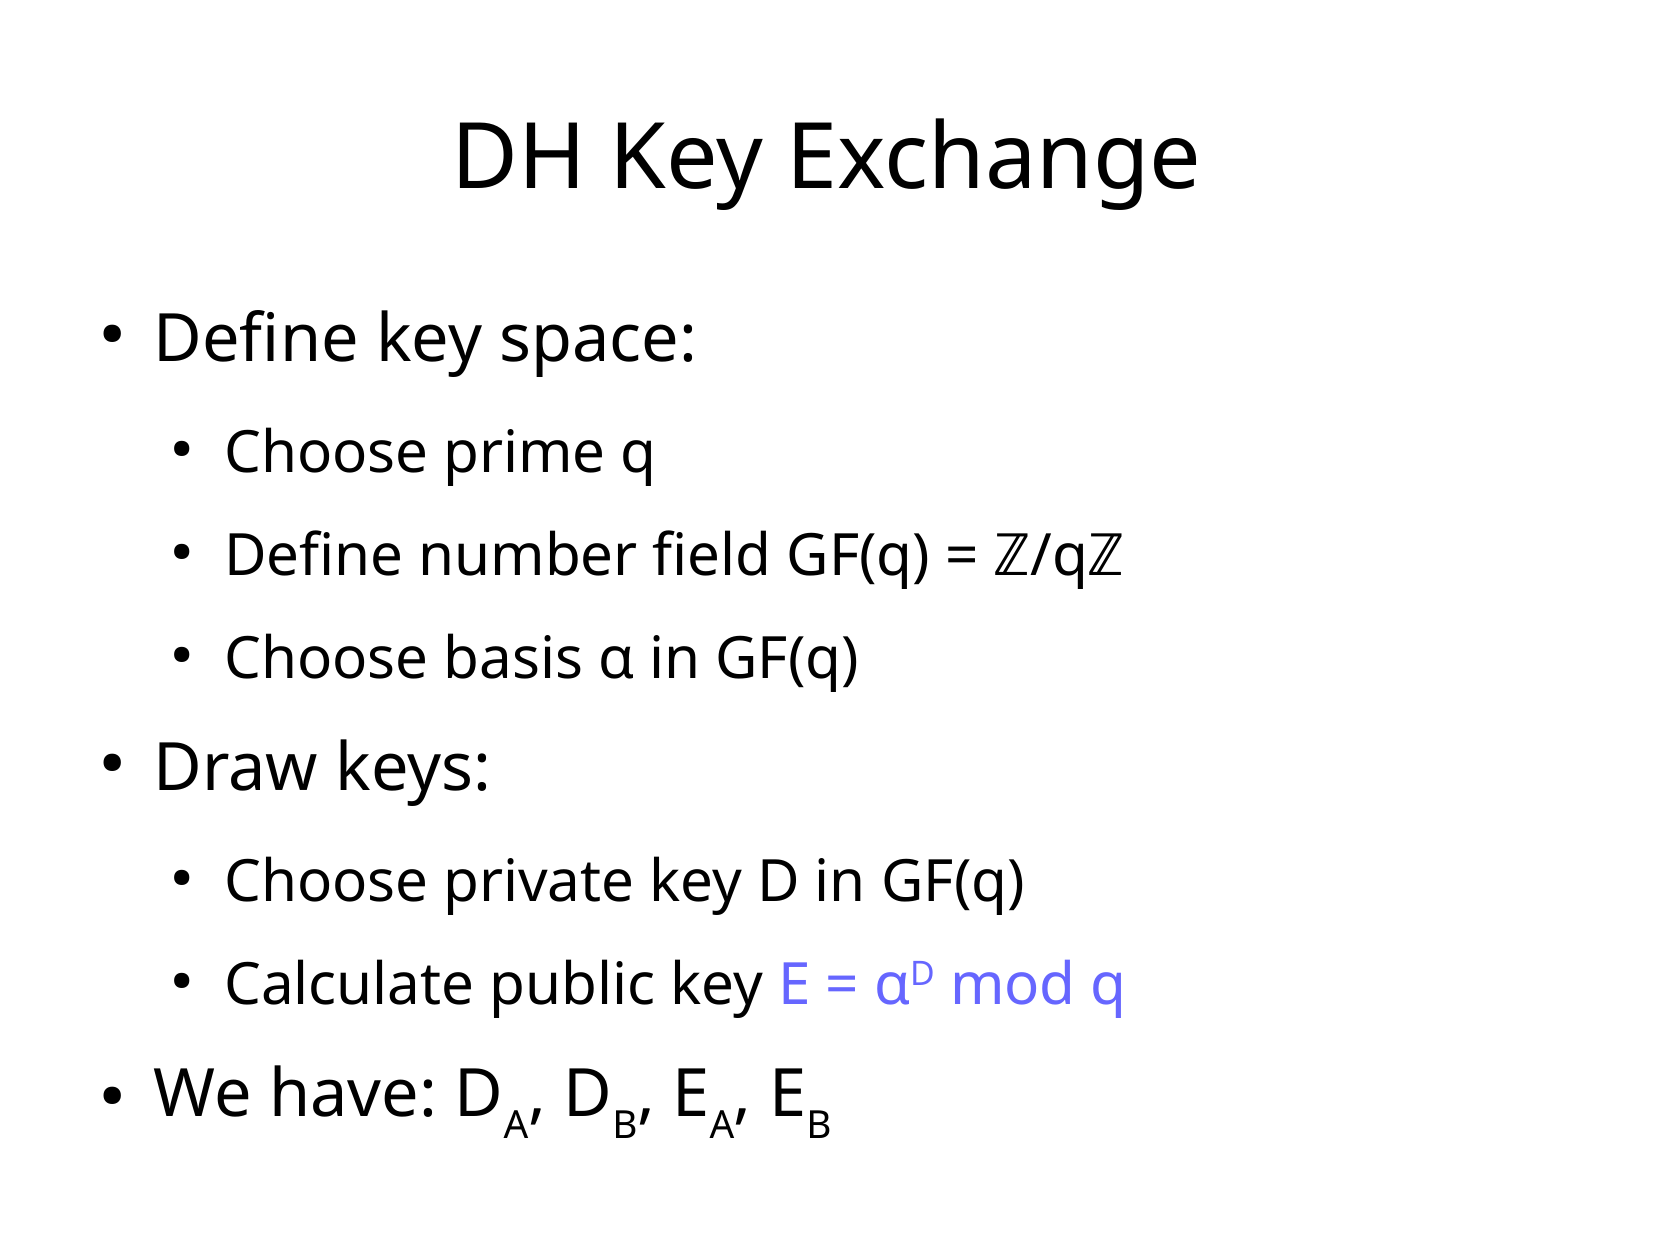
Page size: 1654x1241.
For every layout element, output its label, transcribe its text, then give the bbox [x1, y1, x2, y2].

title DH Key Exchange [82, 49, 1571, 257]
list Define key space: Choose prime q Define number field GF(q) = ℤ/qℤ Choose basis α in GF(q) Draw keys: Choose private key D in GF(q) Calculate public key E = αD mod q We have: DA, DB, EA, EB [82, 290, 1571, 1118]
